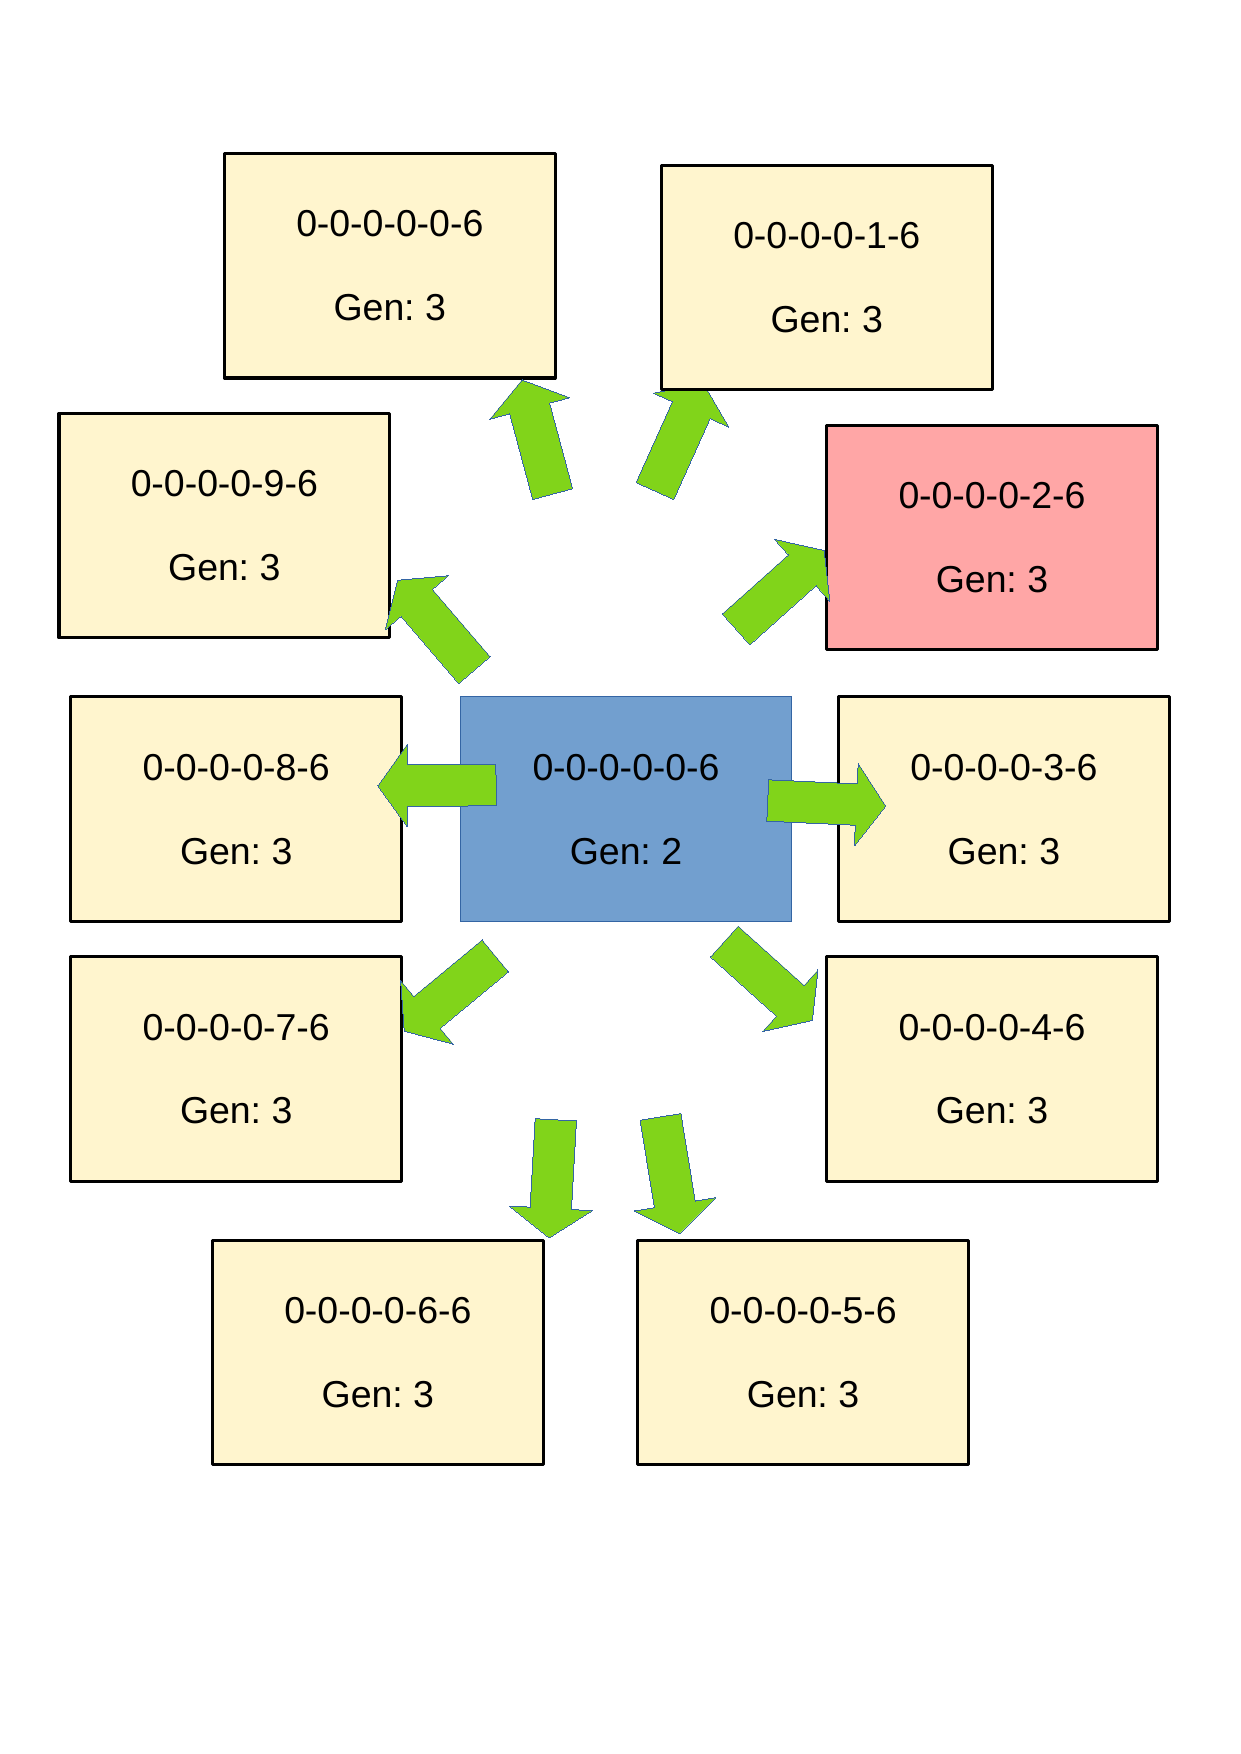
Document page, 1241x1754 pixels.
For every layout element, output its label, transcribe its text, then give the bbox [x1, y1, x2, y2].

text_box 0-0-0-0-3-6 Gen: 3 [838, 696, 1170, 922]
text_box 0-0-0-0-1-6 Gen: 3 [661, 165, 993, 390]
text_box [385, 575, 491, 684]
text_box 0-0-0-0-7-6 Gen: 3 [70, 956, 402, 1182]
text_box 0-0-0-0-6-6 Gen: 3 [212, 1240, 544, 1465]
text_box [400, 939, 509, 1045]
text_box [710, 926, 818, 1032]
text_box [489, 379, 573, 500]
text_box 0-0-0-0-4-6 Gen: 3 [826, 956, 1158, 1182]
text_box 0-0-0-0-2-6 Gen: 3 [826, 425, 1158, 650]
text_box [634, 1113, 716, 1234]
text_box 0-0-0-0-5-6 Gen: 3 [637, 1240, 969, 1465]
text_box 0-0-0-0-9-6 Gen: 3 [59, 413, 390, 638]
text_box 0-0-0-0-0-6 Gen: 3 [224, 153, 556, 378]
text_box [509, 1118, 593, 1238]
text_box [722, 539, 830, 645]
text_box [636, 390, 729, 500]
text_box [766, 763, 886, 846]
text_box 0-0-0-0-8-6 Gen: 3 [70, 696, 402, 922]
text_box [377, 744, 497, 827]
text_box 0-0-0-0-0-6 Gen: 2 [460, 696, 792, 922]
